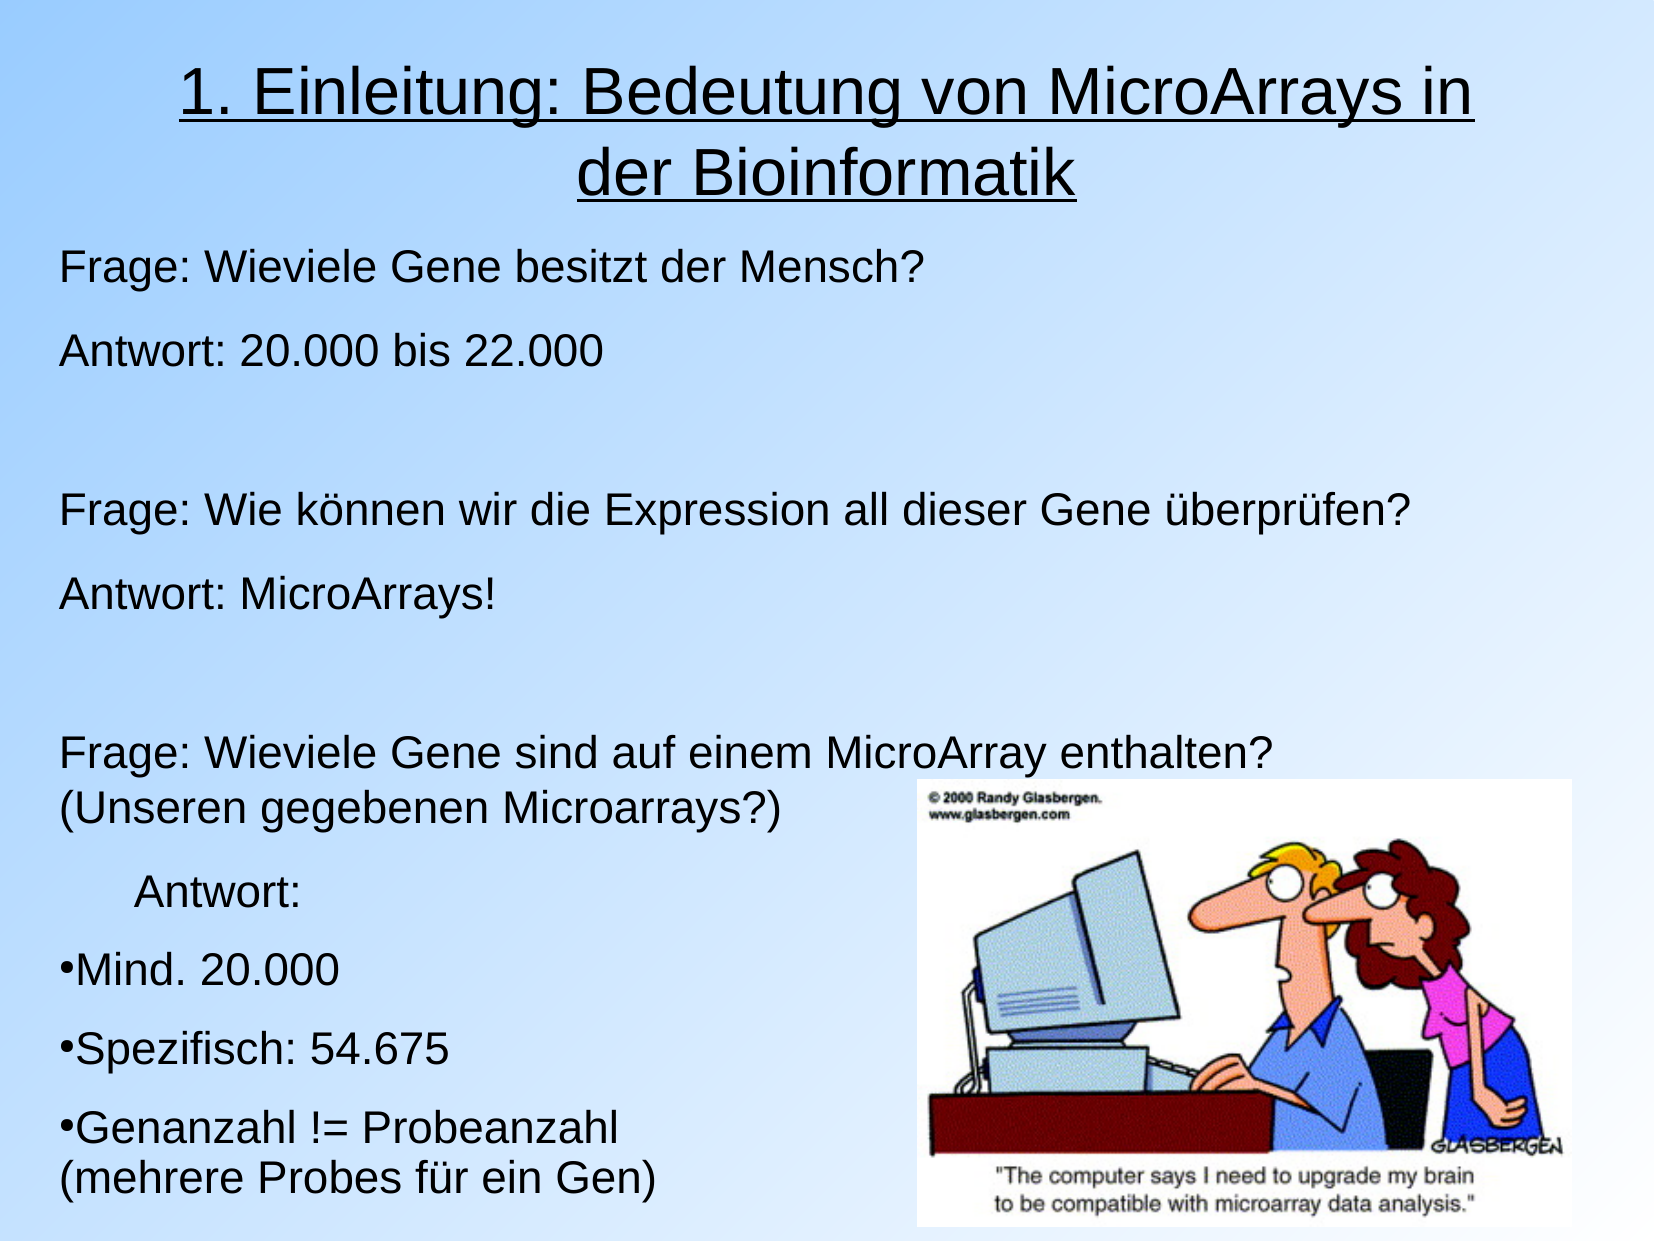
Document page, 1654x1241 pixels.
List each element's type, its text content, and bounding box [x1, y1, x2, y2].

picture [917, 779, 1572, 1228]
title 1. Einleitung: Bedeutung von MicroArrays in der Bioinformatik [0, 0, 1654, 257]
list Frage: Wieviele Gene besitzt der Mensch? Antwort: 20.000 bis 22.000 Frage: Wie können wir die Expression all dieser Gene überprüfen? Antwort: MicroArrays! Frage: Wieviele Gene sind auf einem MicroArray enthalten? (Unseren gegebenen Microarrays?) Antwort: Mind. 20.000 Spezifisch: 54.675 Genanzahl != Probeanzahl (mehrere Probes für ein Gen) [59, 236, 1654, 1241]
